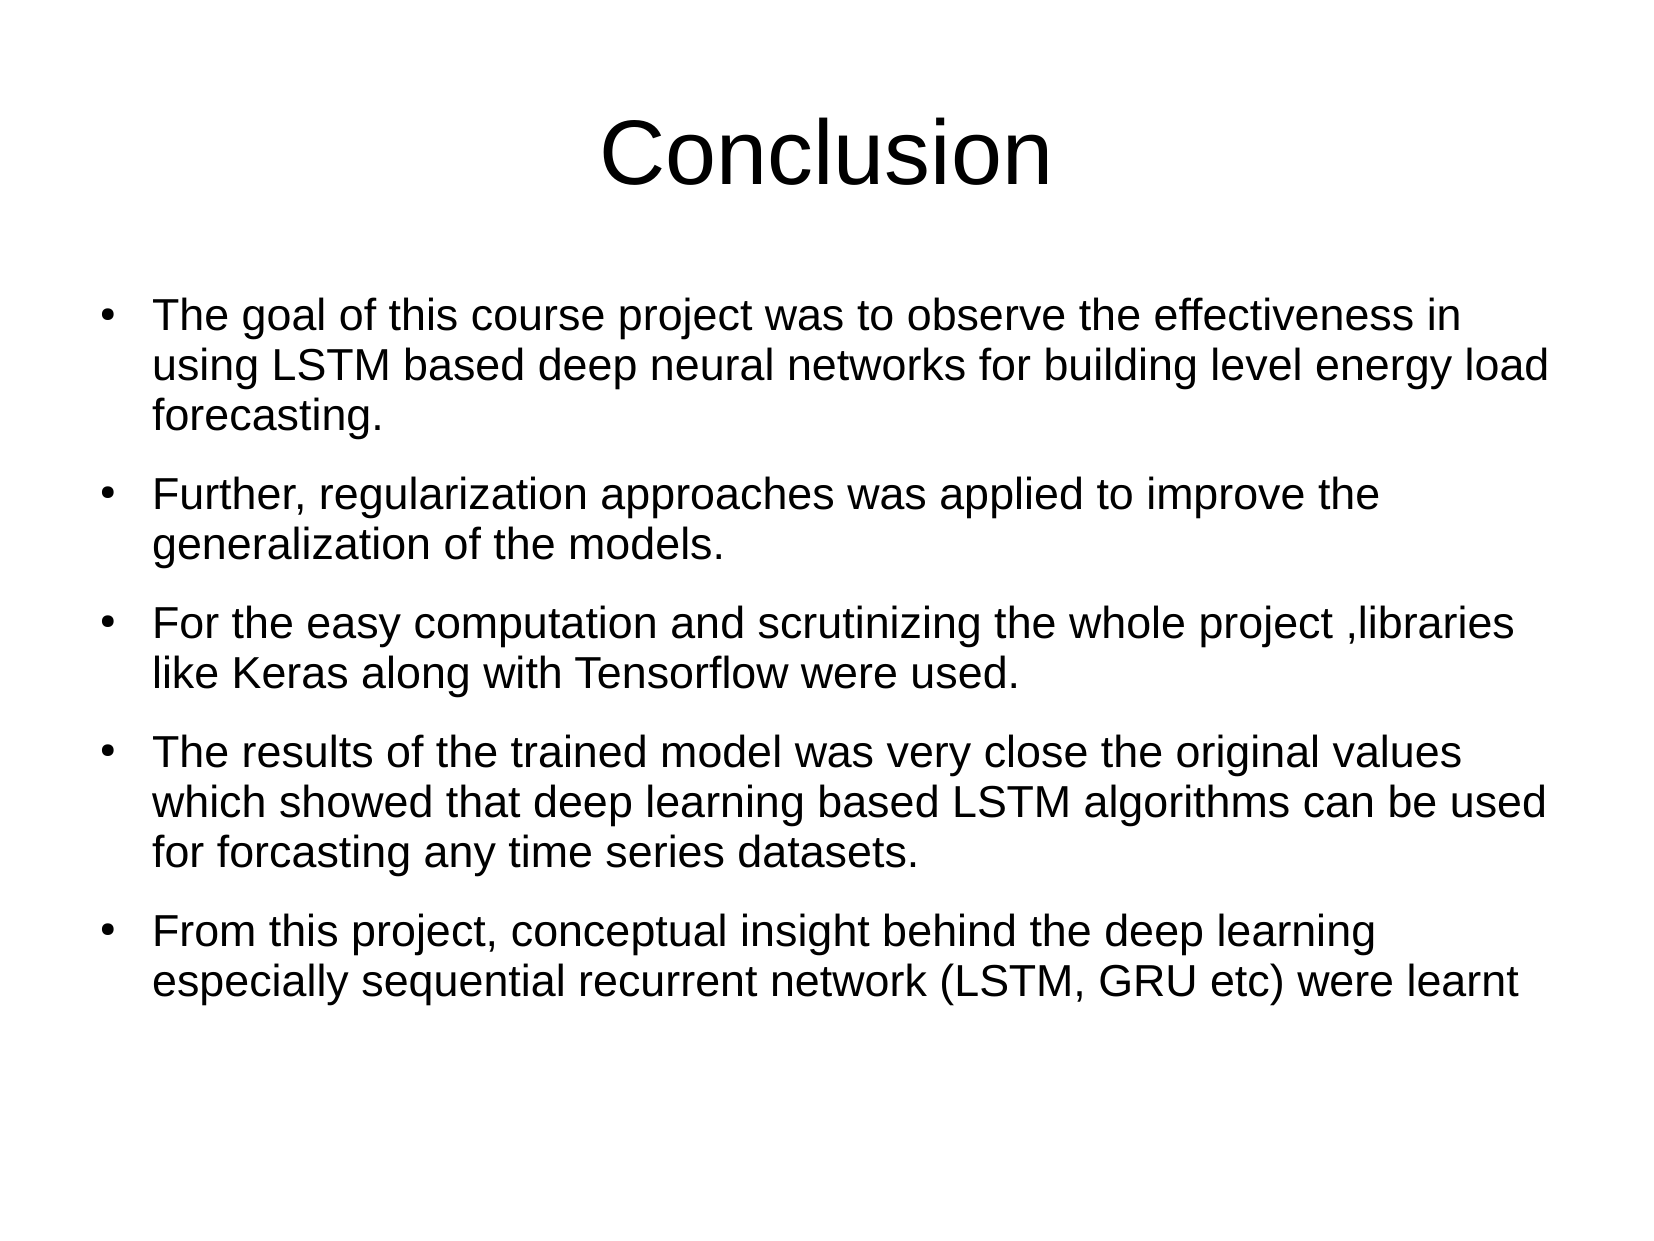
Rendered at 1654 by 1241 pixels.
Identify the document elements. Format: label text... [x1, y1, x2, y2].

list The goal of this course project was to observe the effectiveness in using LSTM based deep neural networks for building level energy load forecasting. Further, regularization approaches was applied to improve the generalization of the models. For the easy computation and scrutinizing the whole project ,libraries like Keras along with Tensorflow were used. The results of the trained model was very close the original values which showed that deep learning based LSTM algorithms can be used for forcasting any time series datasets. From this project, conceptual insight behind the deep learning especially sequential recurrent network (LSTM, GRU etc) were learnt [82, 290, 1571, 1010]
title Conclusion [82, 49, 1571, 257]
